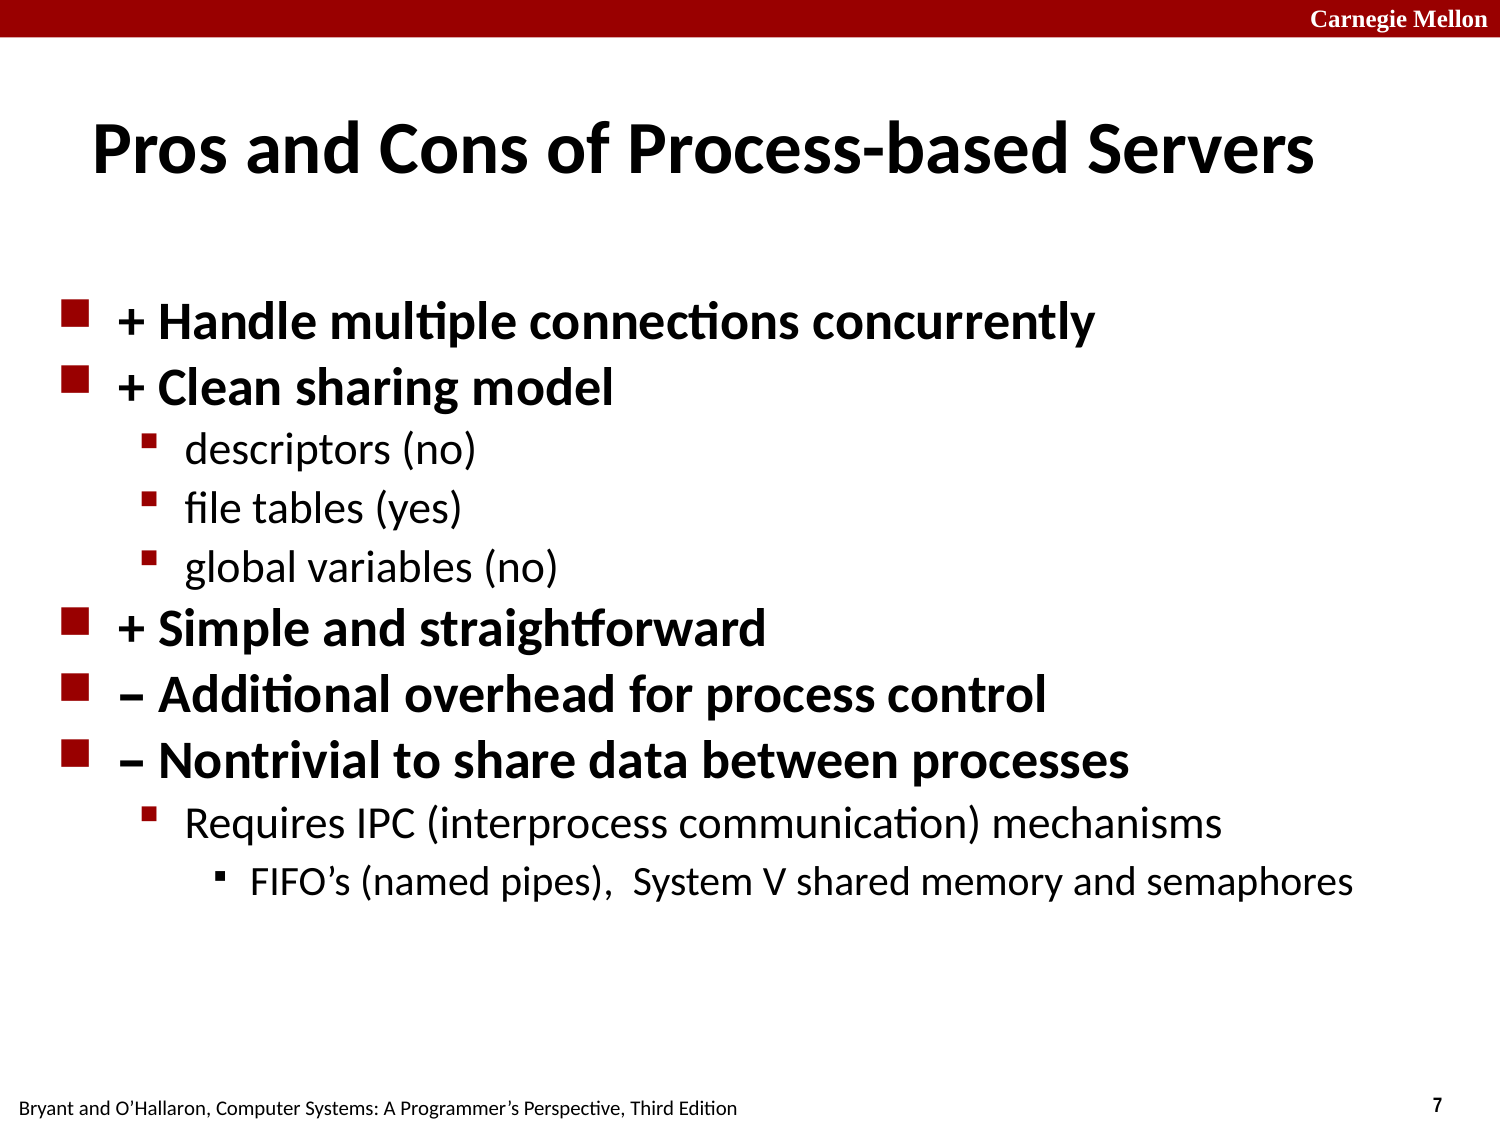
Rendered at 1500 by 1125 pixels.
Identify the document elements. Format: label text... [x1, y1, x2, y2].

list + Handle multiple connections concurrently + Clean sharing model descriptors (no) file tables (yes) global variables (no) + Simple and straightforward – Additional overhead for process control – Nontrivial to share data between processes Requires IPC (interprocess communication) mechanisms FIFO’s (named pipes), System V shared memory and semaphores [47, 287, 1481, 1093]
title Pros and Cons of Process-based Servers [77, 58, 1493, 230]
